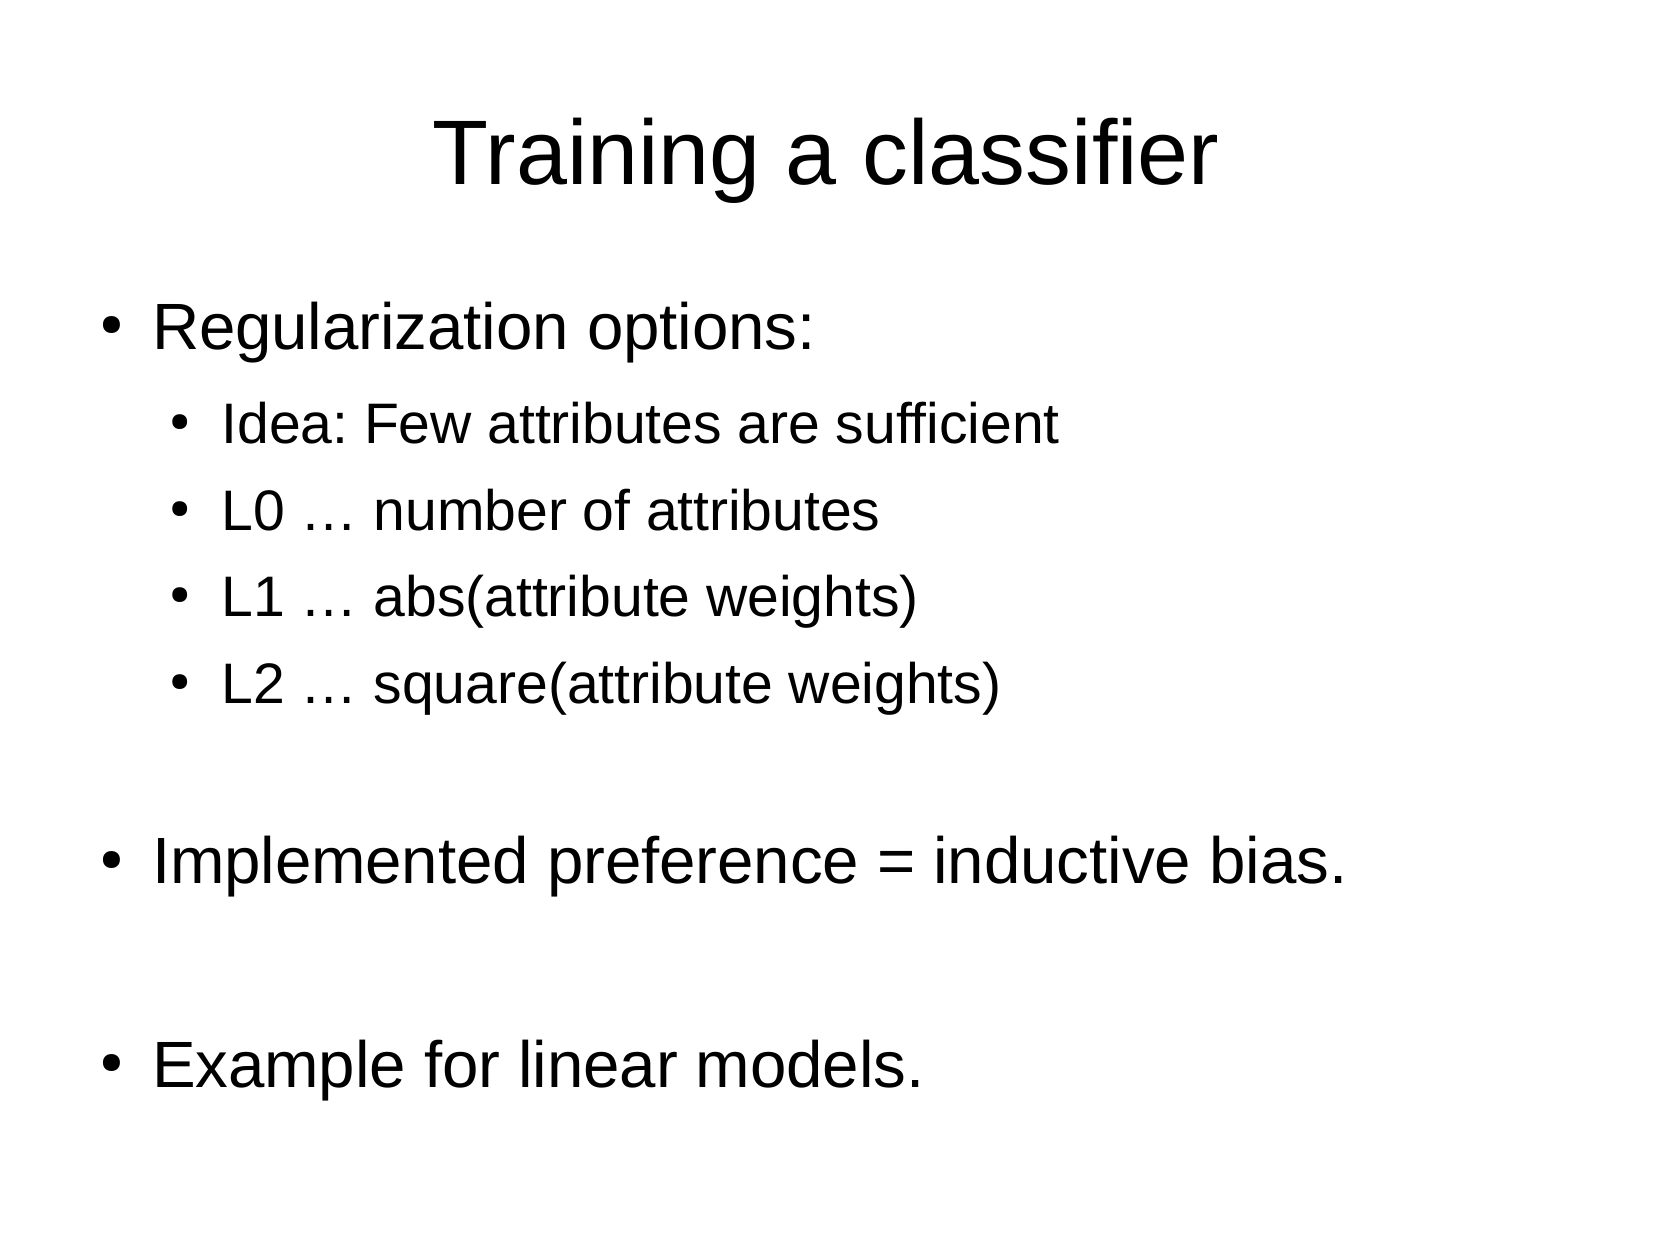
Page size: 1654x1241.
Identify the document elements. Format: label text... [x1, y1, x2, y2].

title Training a classifier [82, 56, 1571, 250]
list Regularization options: Idea: Few attributes are sufficient L0 … number of attributes L1 … abs(attribute weights) L2 … square(attribute weights) Implemented preference = inductive bias. Example for linear models. [82, 290, 1571, 1109]
